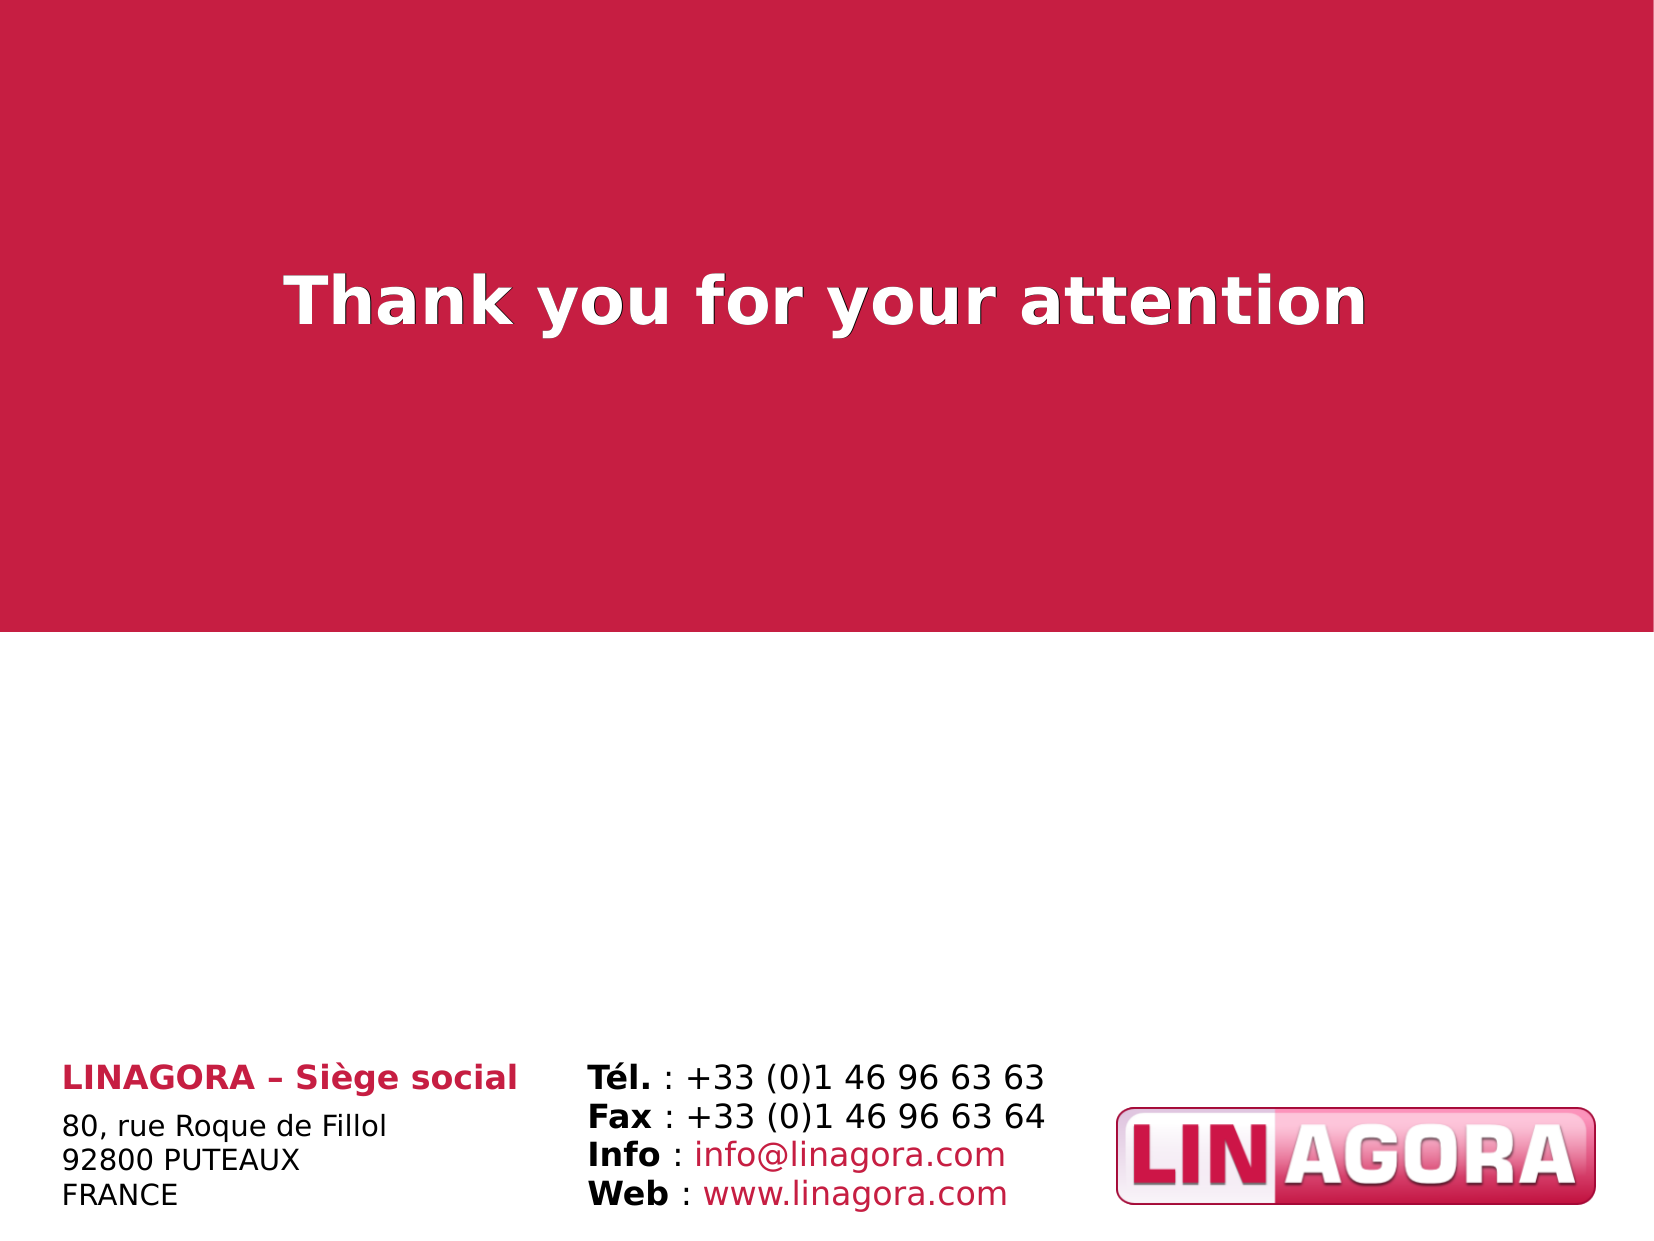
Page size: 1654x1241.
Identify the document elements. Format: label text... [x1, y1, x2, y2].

picture [1116, 1107, 1596, 1205]
title Thank you for your attention [82, 35, 1571, 567]
text_box LINAGORA – Siège social 80, rue Roque de Fillol 92800 PUTEAUX FRANCE [46, 1051, 544, 1221]
text_box Tél. : +33 (0)1 46 96 63 63 Fax : +33 (0)1 46 96 63 64 Info : info@linagora.com Web : www.linagora.com [572, 1051, 1062, 1223]
